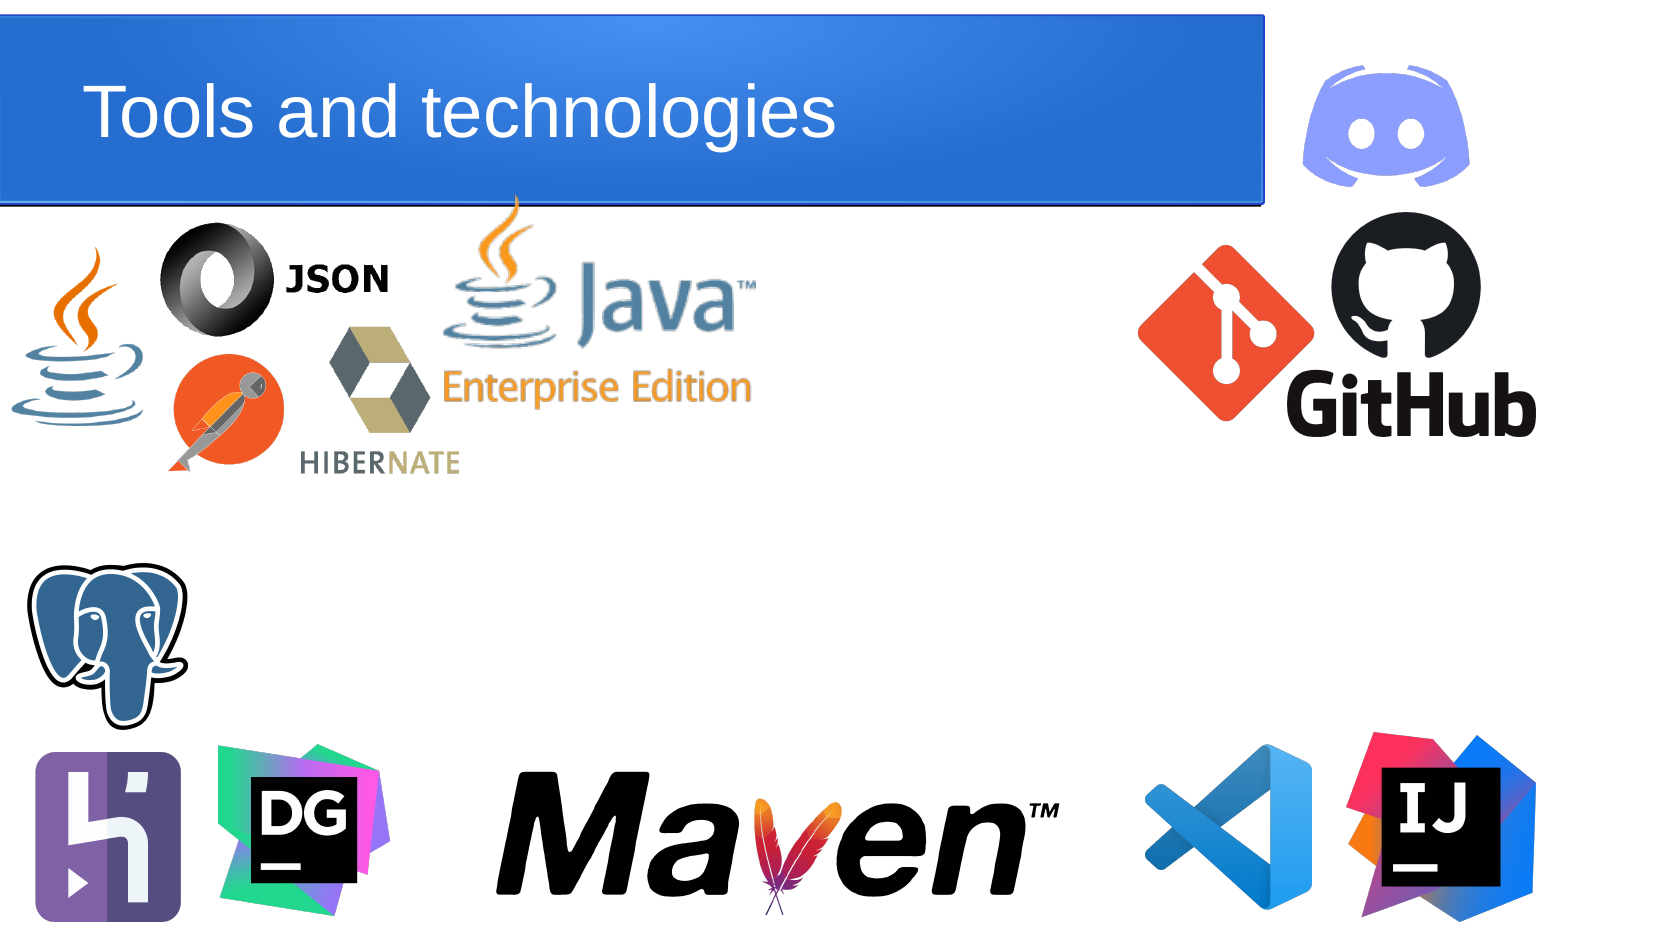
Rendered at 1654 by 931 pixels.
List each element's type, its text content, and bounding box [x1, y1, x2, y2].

picture [23, 752, 193, 923]
picture [484, 767, 1063, 915]
picture [218, 744, 390, 916]
title Tools and technologies [82, 35, 1235, 189]
picture [160, 148, 756, 482]
picture [27, 563, 188, 730]
picture [11, 247, 143, 426]
picture [1133, 35, 1536, 438]
picture [1346, 732, 1536, 922]
picture [1145, 744, 1312, 910]
